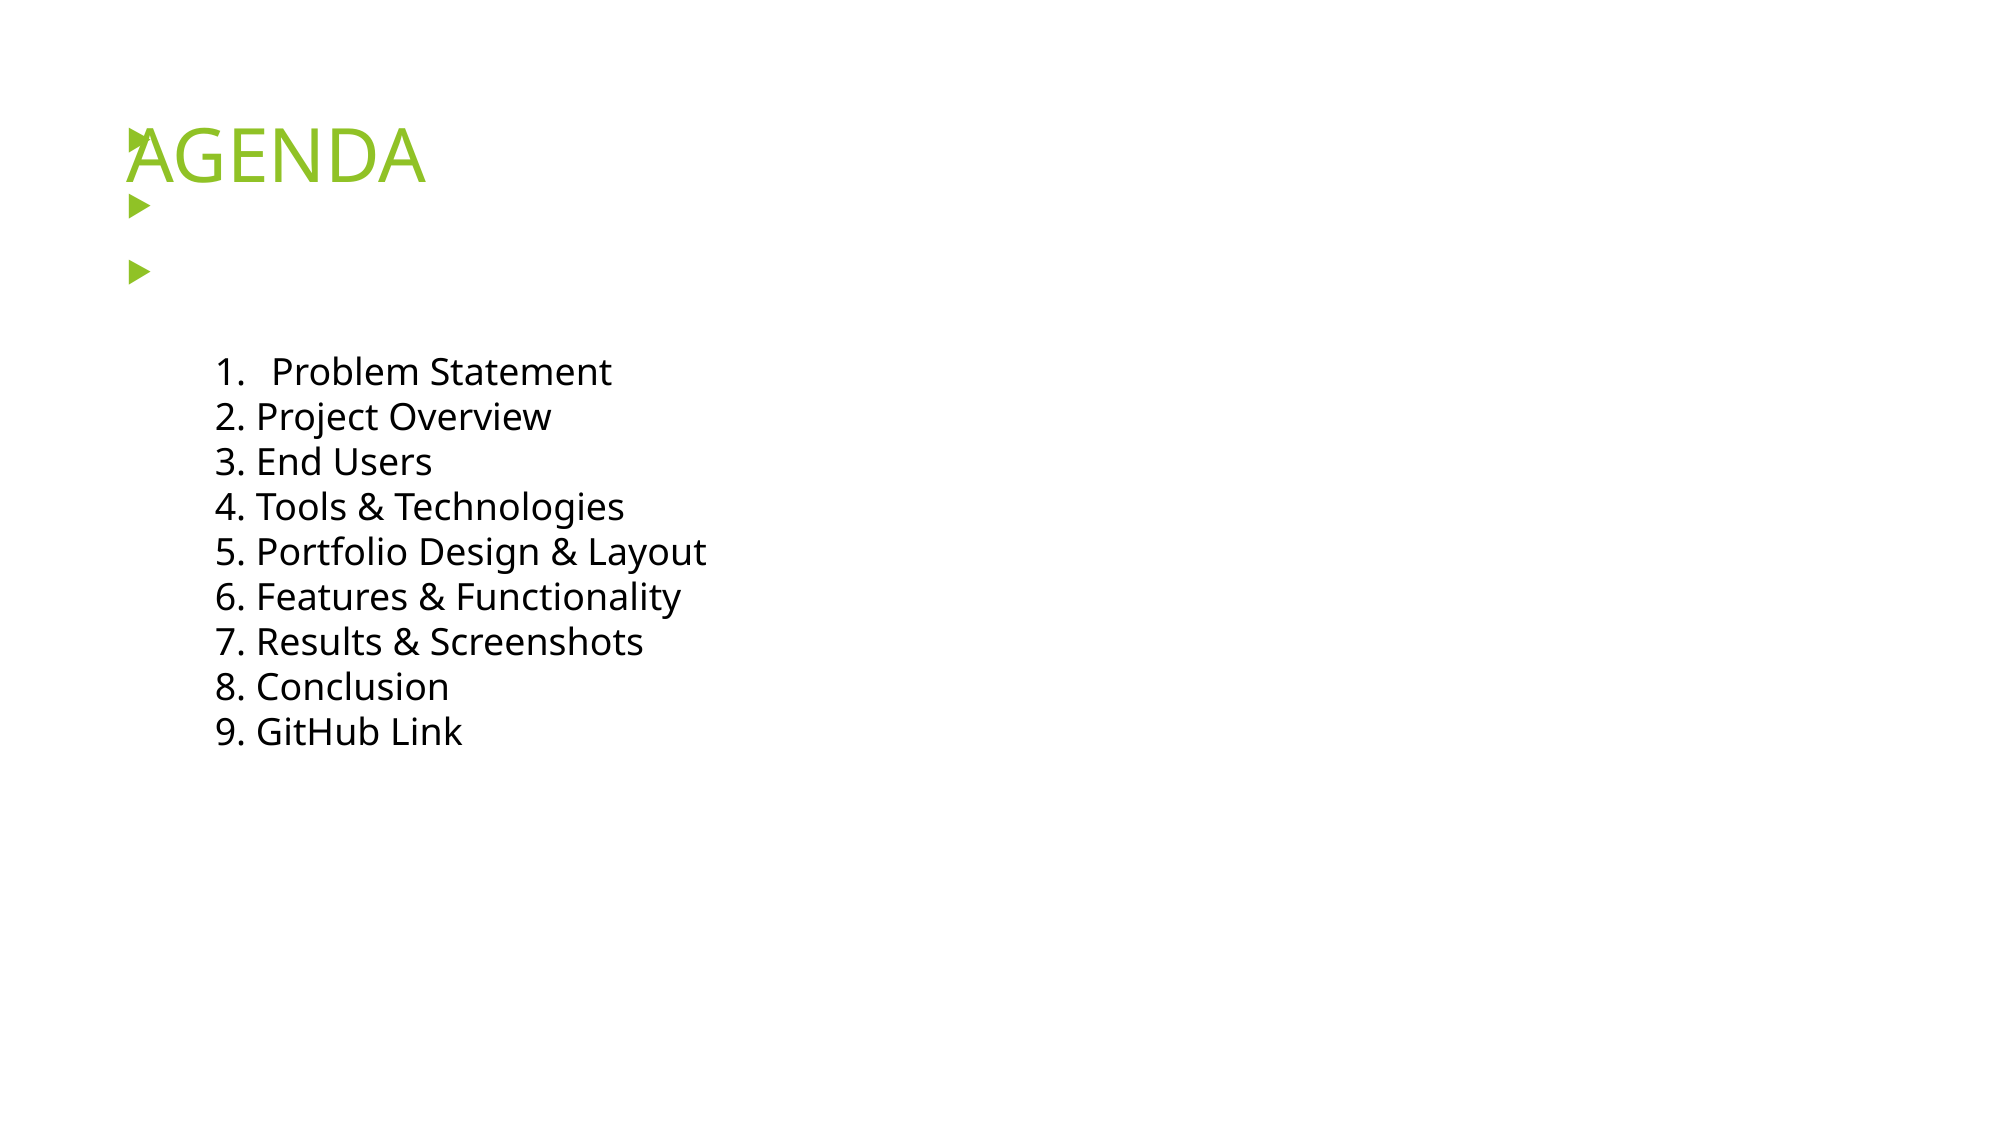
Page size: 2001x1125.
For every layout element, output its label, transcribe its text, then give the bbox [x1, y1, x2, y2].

text_box Problem Statement 2. Project Overview 3. End Users 4. Tools & Technologies 5. Portfolio Design & Layout 6. Features & Functionality 7. Results & Screenshots 8. Conclusion 9. GitHub Link [199, 340, 955, 765]
title AGENDA [111, 99, 1522, 317]
list [111, 317, 706, 992]
